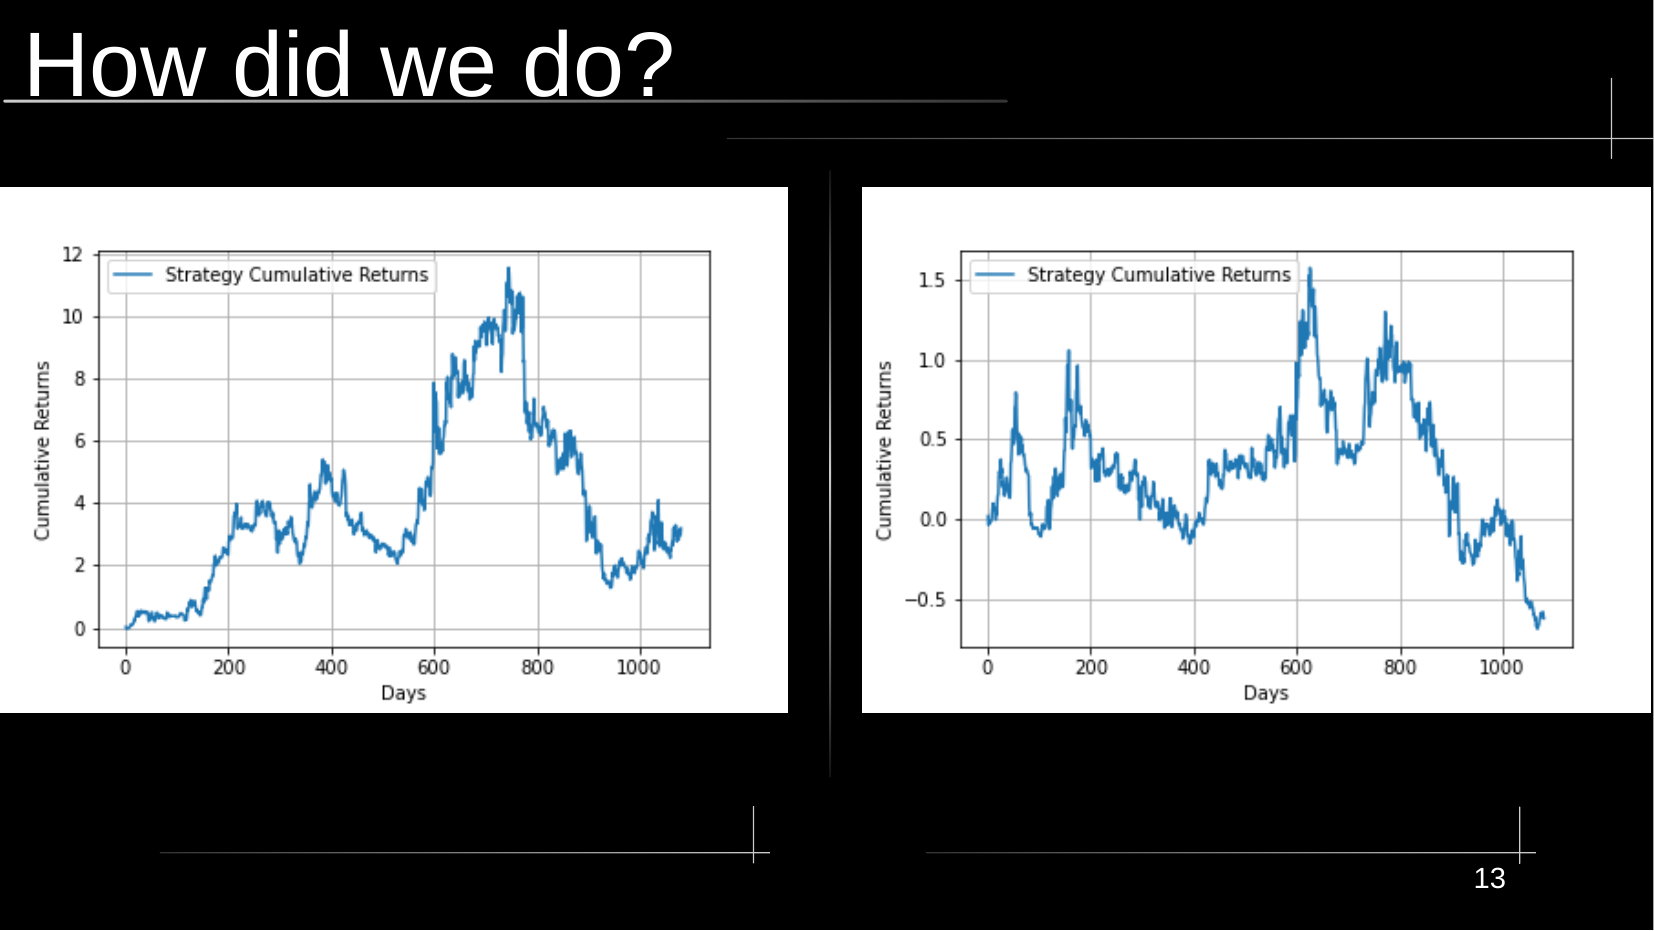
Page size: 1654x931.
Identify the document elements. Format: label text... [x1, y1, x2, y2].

picture [0, 187, 788, 713]
title How did we do? [23, 11, 1589, 119]
picture [862, 187, 1651, 713]
